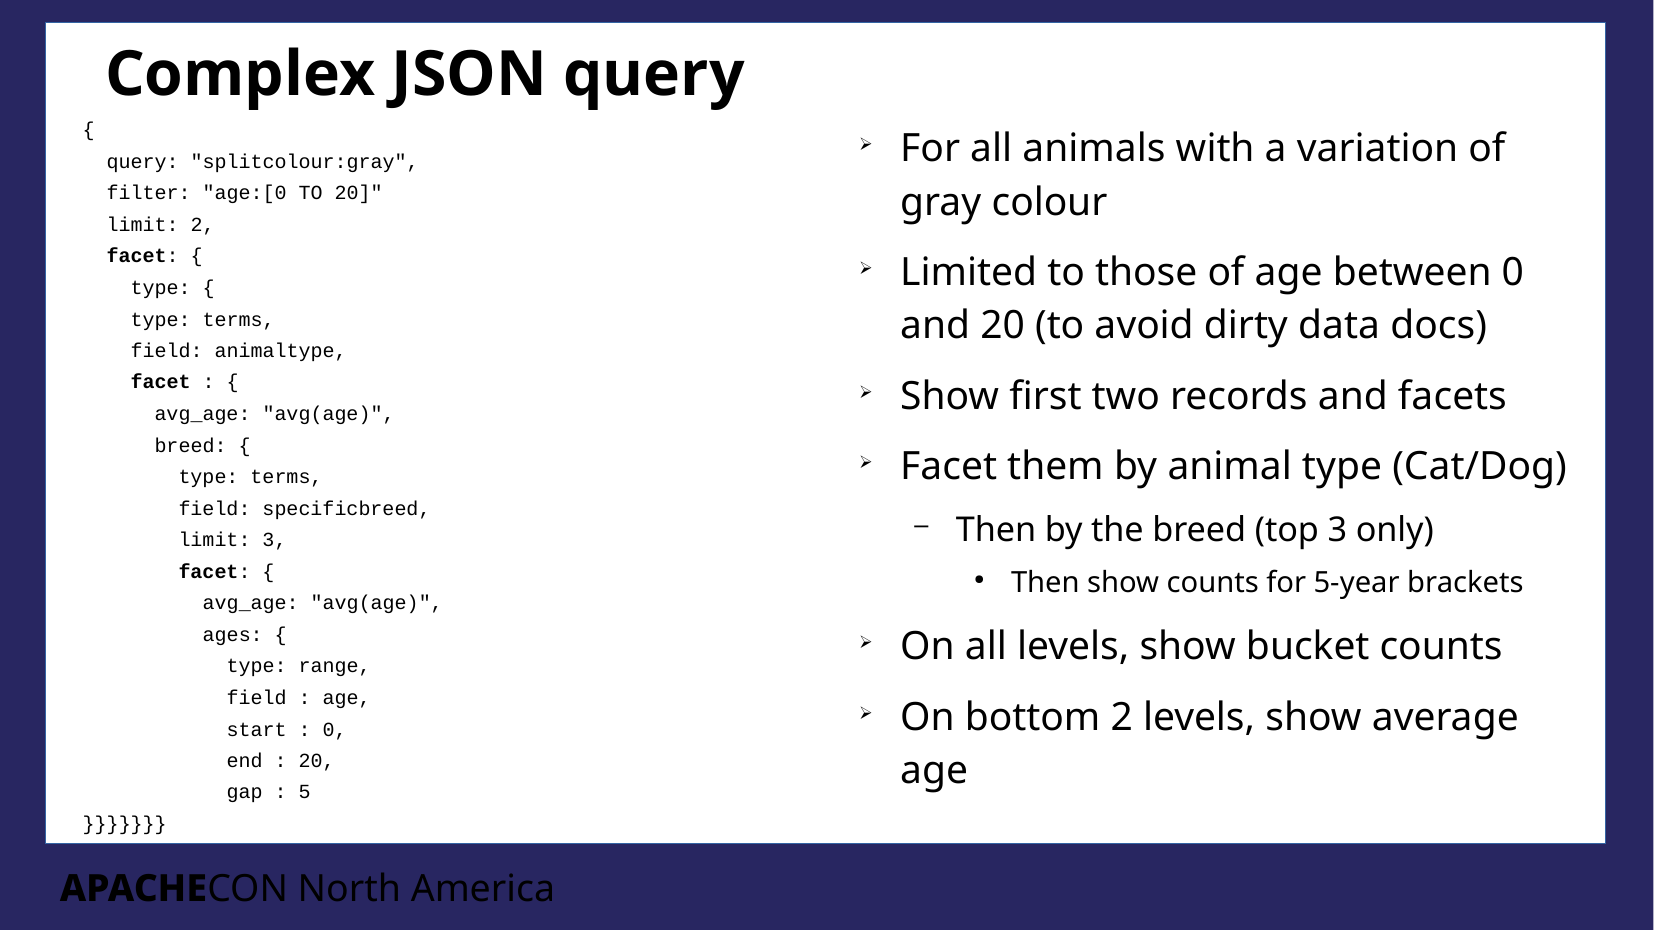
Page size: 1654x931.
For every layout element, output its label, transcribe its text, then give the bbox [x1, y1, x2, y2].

title Complex JSON query [105, 32, 1546, 110]
list { query: "splitcolour:gray", filter: "age:[0 TO 20]" limit: 2, facet: { type: { type: terms, field: animaltype, facet : { avg_age: "avg(age)", breed: { type: terms, field: specificbreed, limit: 3, facet: { avg_age: "avg(age)", ages: { type: range, field : age, start : 0, end : 20, gap : 5 }}}}}}} [82, 120, 809, 841]
list For all animals with a variation of gray colour Limited to those of age between 0 and 20 (to avoid dirty data docs) Show first two records and facets Facet them by animal type (Cat/Dog) Then by the breed (top 3 only) Then show counts for 5-year brackets On all levels, show bucket counts On bottom 2 levels, show average age [845, 120, 1572, 826]
